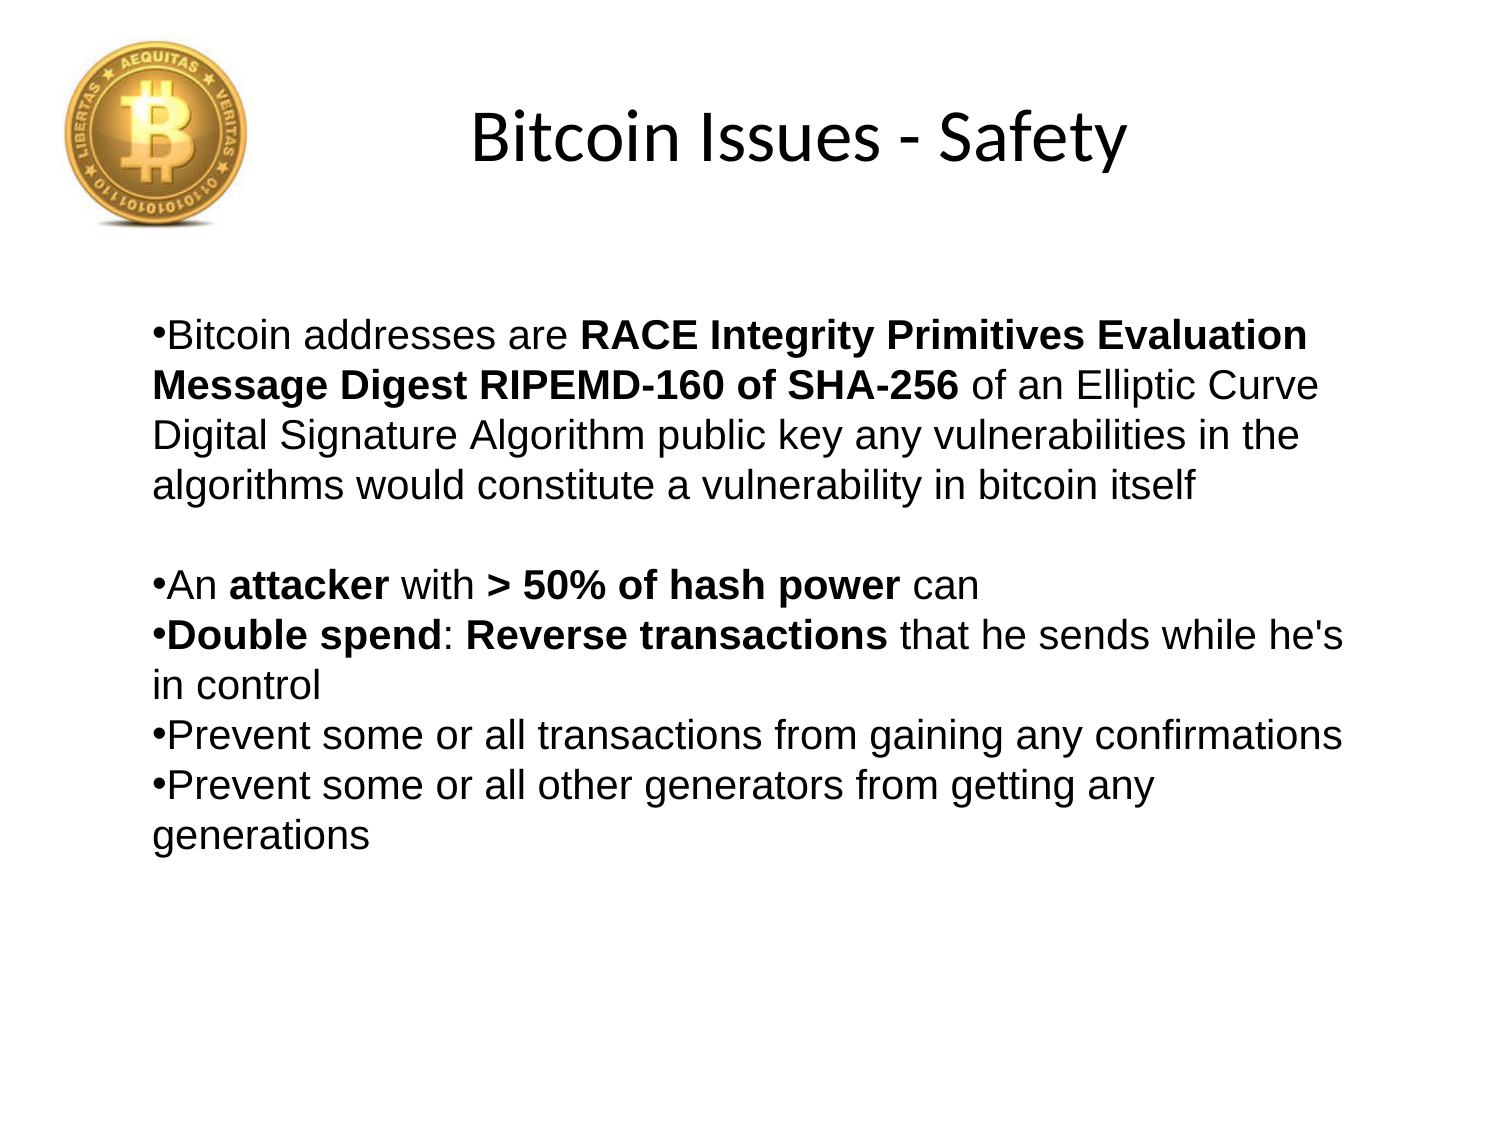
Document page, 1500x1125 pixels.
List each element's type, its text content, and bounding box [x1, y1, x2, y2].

picture [62, 37, 250, 230]
text_box Bitcoin Issues - Safety [275, 37, 1326, 225]
text_box Bitcoin addresses are RACE Integrity Primitives Evaluation Message Digest RIPEMD-160 of SHA-256 of an Elliptic Curve Digital Signature Algorithm public key any vulnerabilities in the algorithms would constitute a vulnerability in bitcoin itself An attacker with > 50% of hash power can Double spend: Reverse transactions that he sends while he's in control Prevent some or all transactions from gaining any confirmations Prevent some or all other generators from getting any generations [137, 299, 1388, 916]
